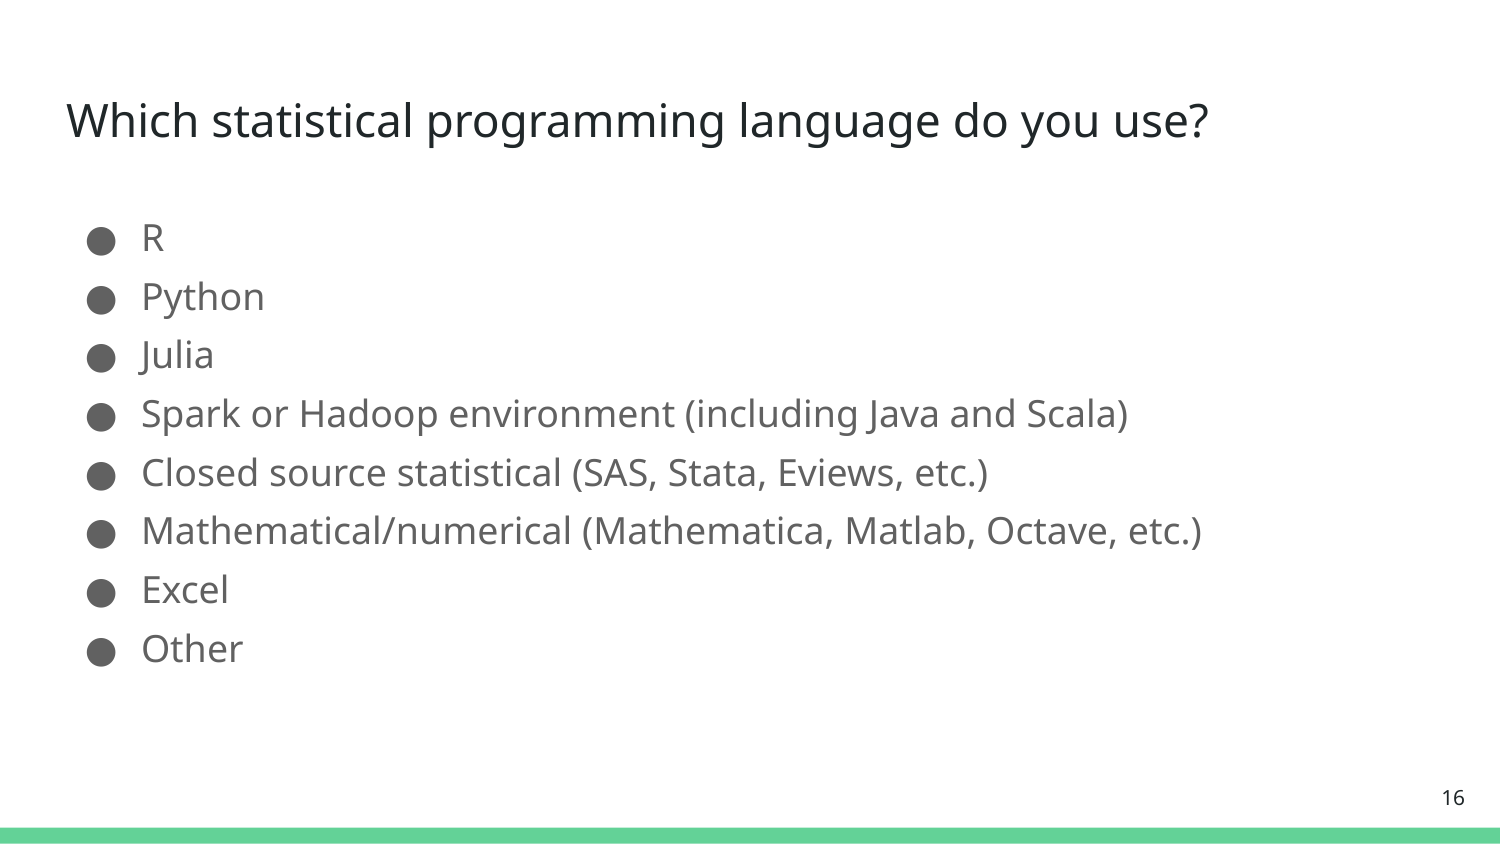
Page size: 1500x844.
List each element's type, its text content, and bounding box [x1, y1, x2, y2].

slide_number <number> [1389, 764, 1480, 830]
list R Python Julia Spark or Hadoop environment (including Java and Scala) Closed source statistical (SAS, Stata, Eviews, etc.) Mathematical/numerical (Mathematica, Matlab, Octave, etc.) Excel Other [51, 189, 1449, 750]
title Which statistical programming language do you use? [51, 72, 1449, 167]
